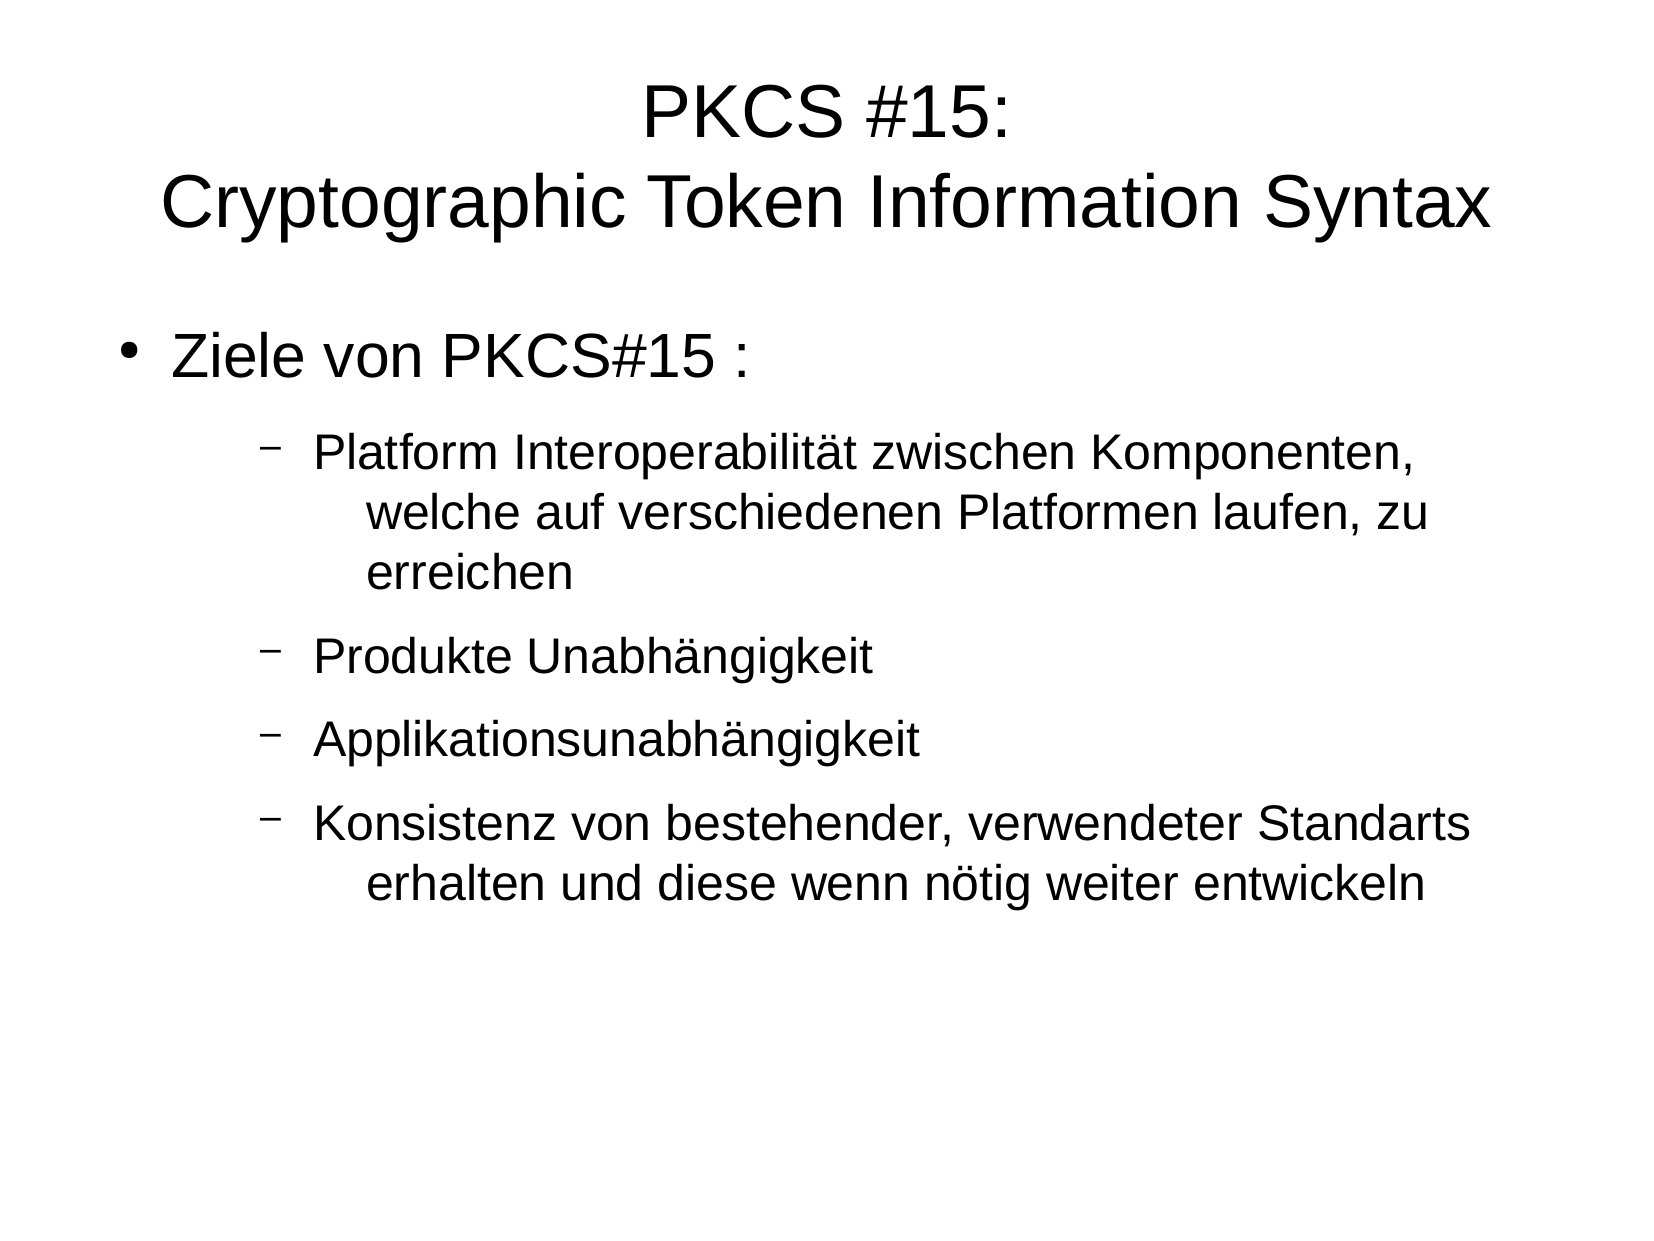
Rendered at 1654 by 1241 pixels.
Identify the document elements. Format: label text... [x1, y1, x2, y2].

text_box PKCS #15: Cryptographic Token Information Syntax [82, 62, 1571, 243]
text_box Ziele von PKCS#15 : Platform Interoperabilität zwischen Komponenten, welche auf verschiedenen Platformen laufen, zu erreichen Produkte Unabhängigkeit Applikationsunabhängigkeit Konsistenz von bestehender, verwendeter Standarts erhalten und diese wenn nötig weiter entwickeln [82, 315, 1571, 1010]
